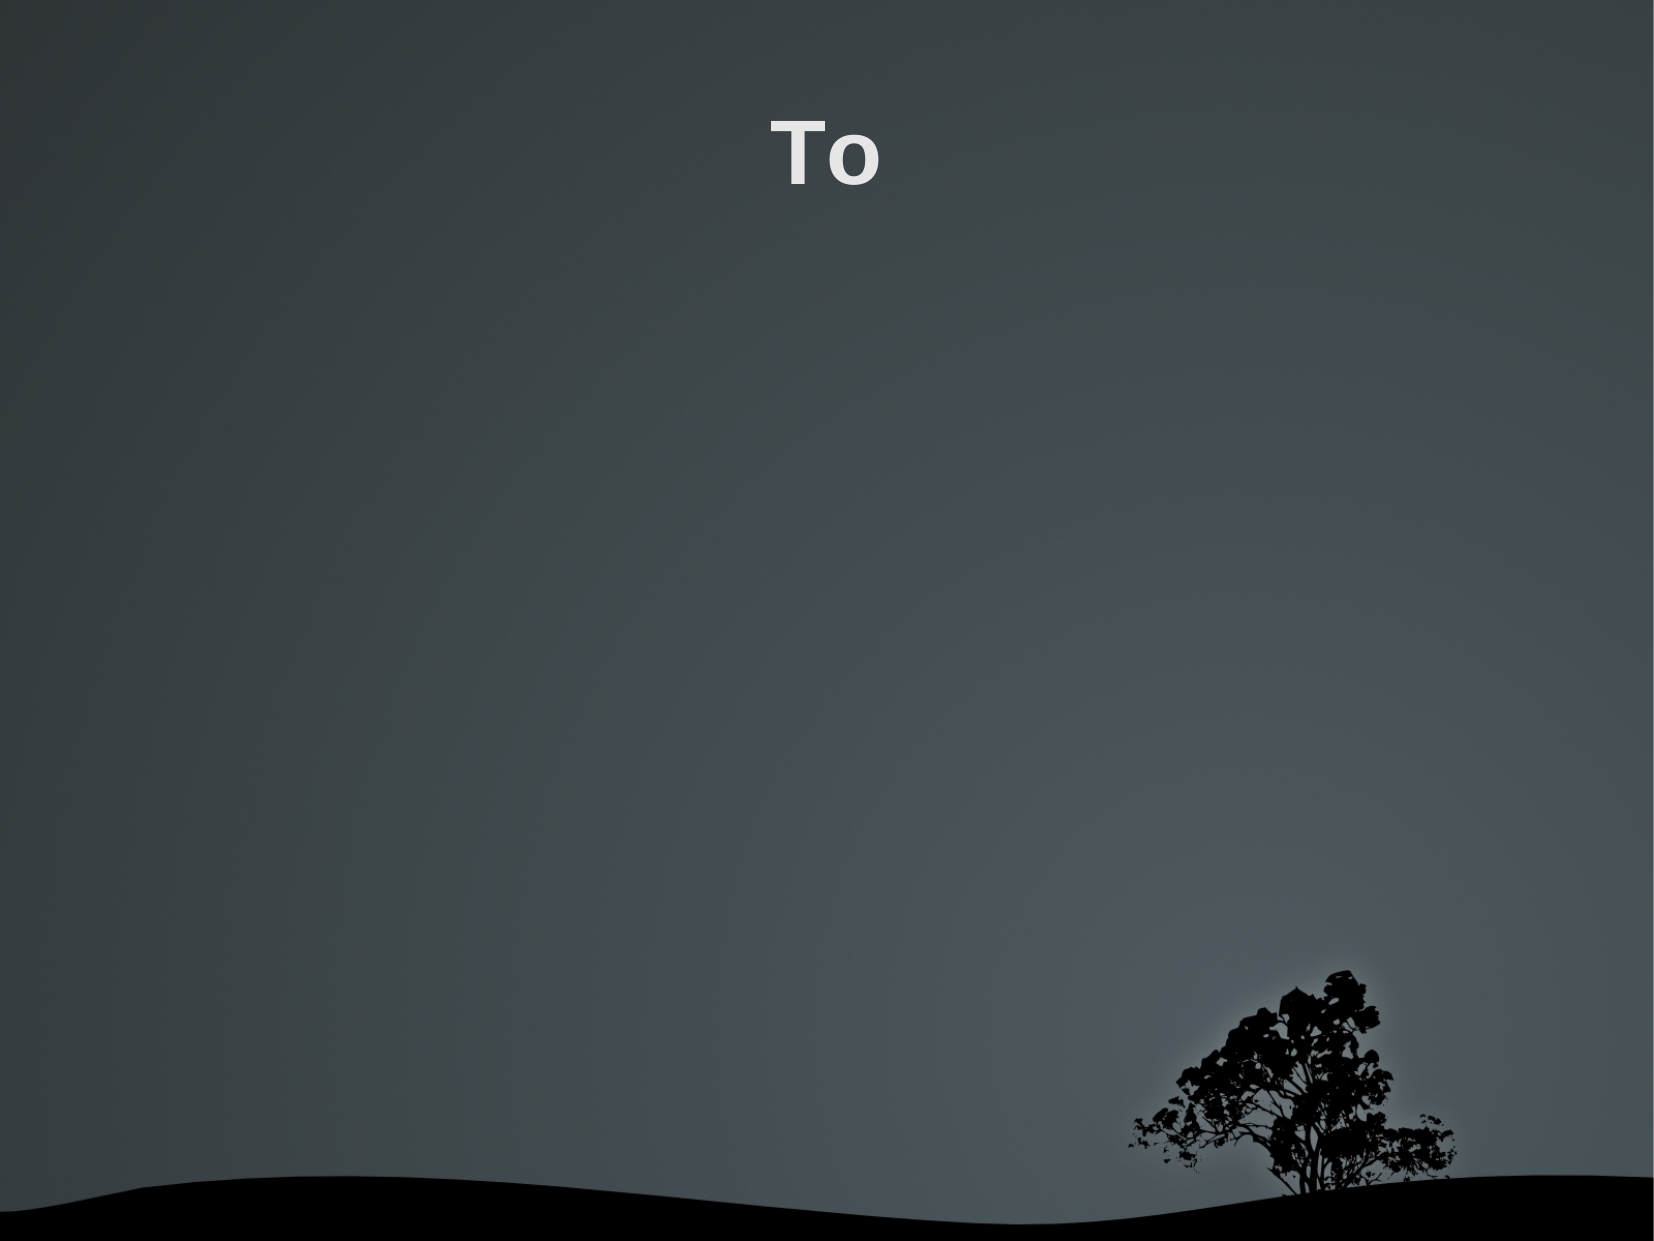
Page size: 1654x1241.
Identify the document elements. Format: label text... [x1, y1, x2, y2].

picture [0, 0, 1654, 1241]
title To [82, 49, 1571, 257]
